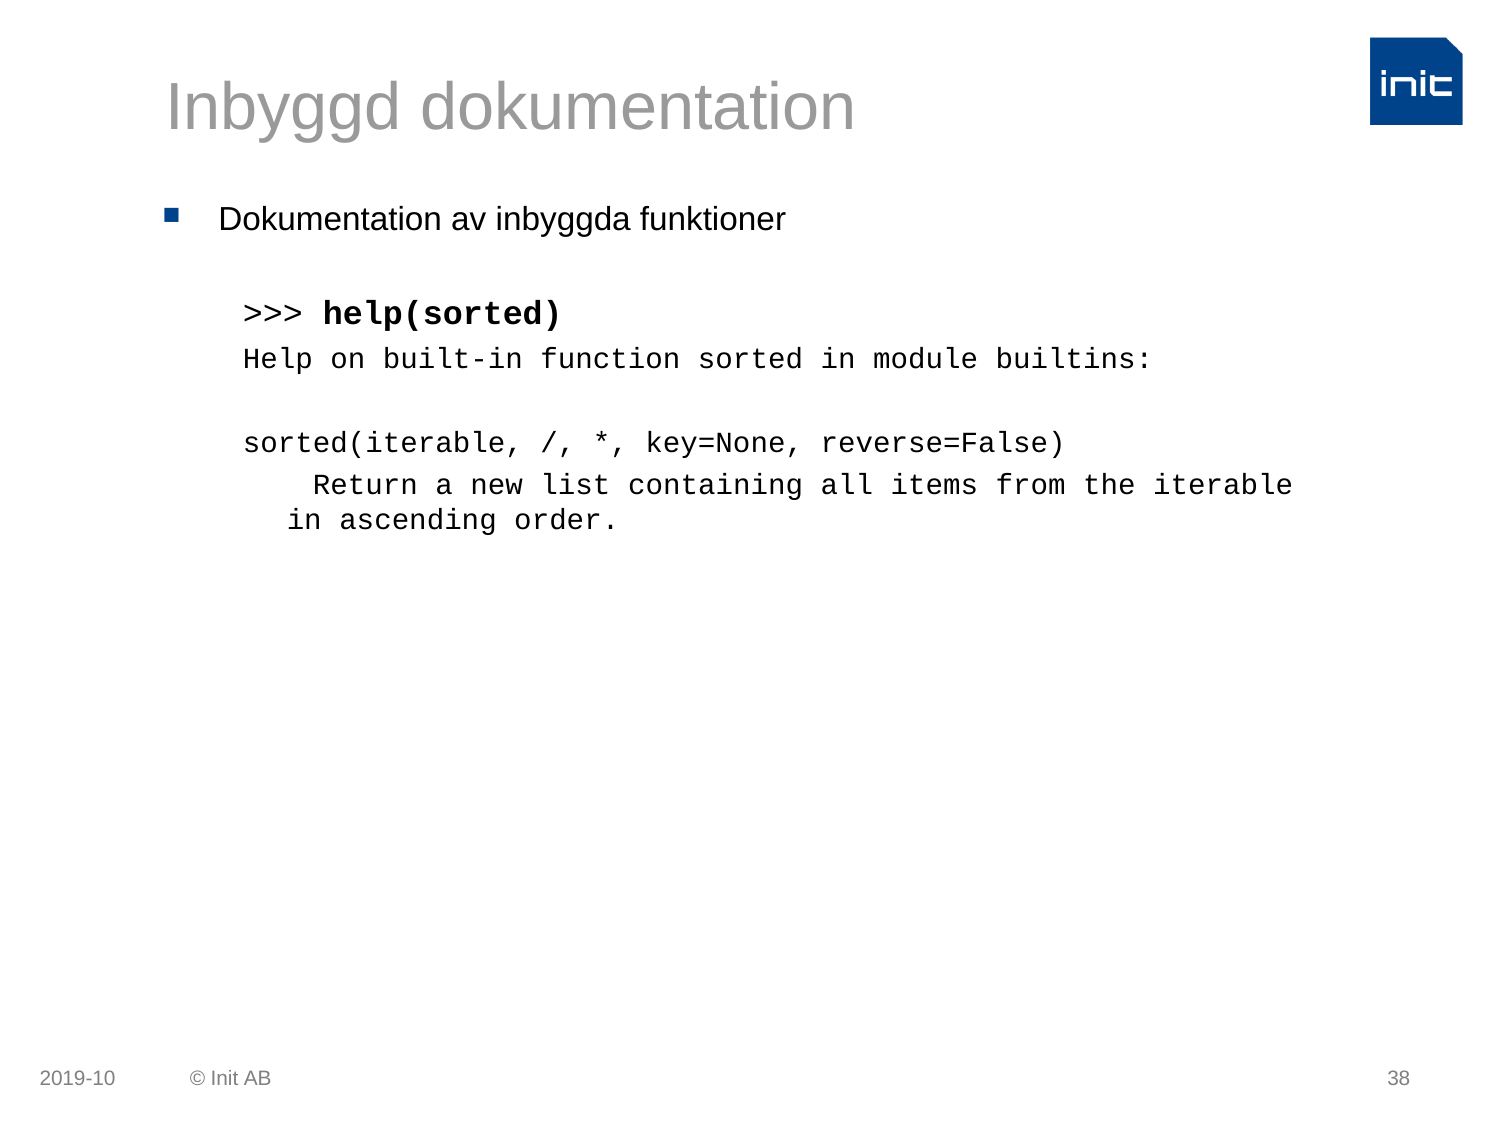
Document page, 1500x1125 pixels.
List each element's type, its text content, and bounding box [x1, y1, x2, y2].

text_box Dokumentation av inbyggda funktioner >>> help(sorted) Help on built-in function sorted in module builtins: sorted(iterable, /, *, key=None, reverse=False) Return a new list containing all items from the iterable in ascending order. [150, 189, 1351, 1001]
picture [1370, 37, 1463, 125]
text_box © Init AB [174, 1037, 1326, 1098]
text_box 2019-10 [24, 1037, 151, 1098]
text_box <nummer> [1350, 1037, 1426, 1098]
text_box Inbyggd dokumentation [150, 0, 1351, 151]
